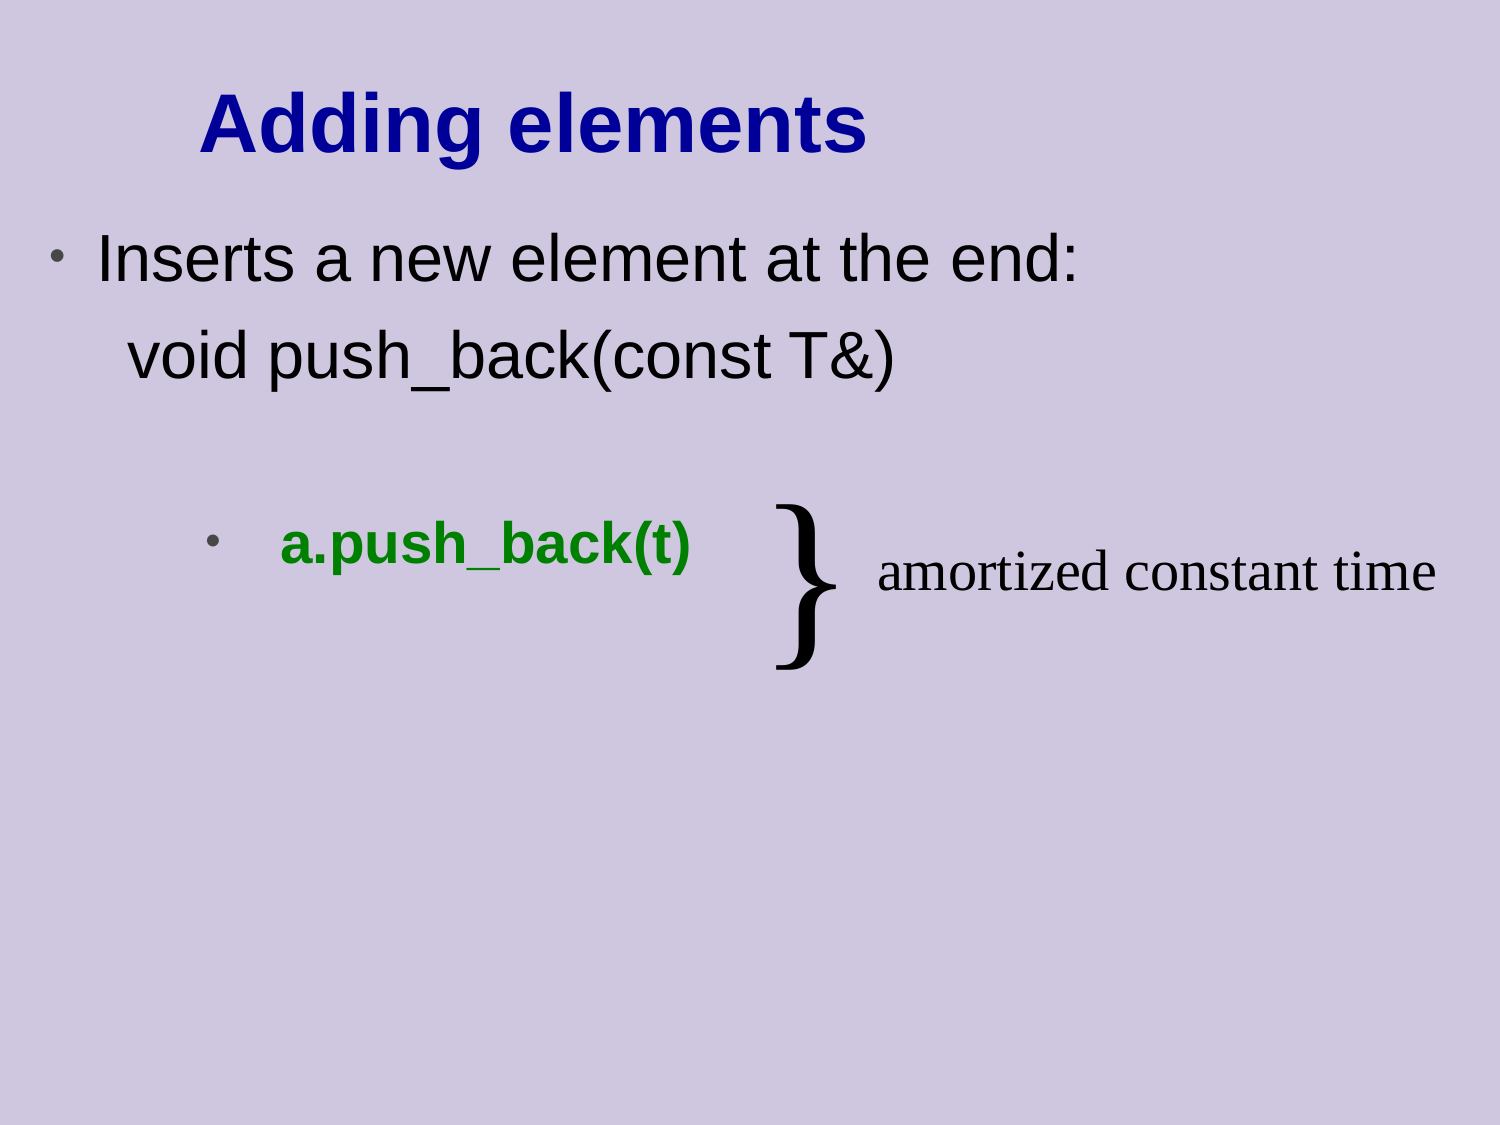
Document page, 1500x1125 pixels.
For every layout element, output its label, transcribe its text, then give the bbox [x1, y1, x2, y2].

list Inserts a new element at the end: void push_back(const T&) a.push_back(t) [49, 215, 1468, 1040]
text_box } [712, 436, 869, 692]
text_box amortized constant time [862, 525, 1500, 610]
title Adding elements [198, 32, 1468, 206]
